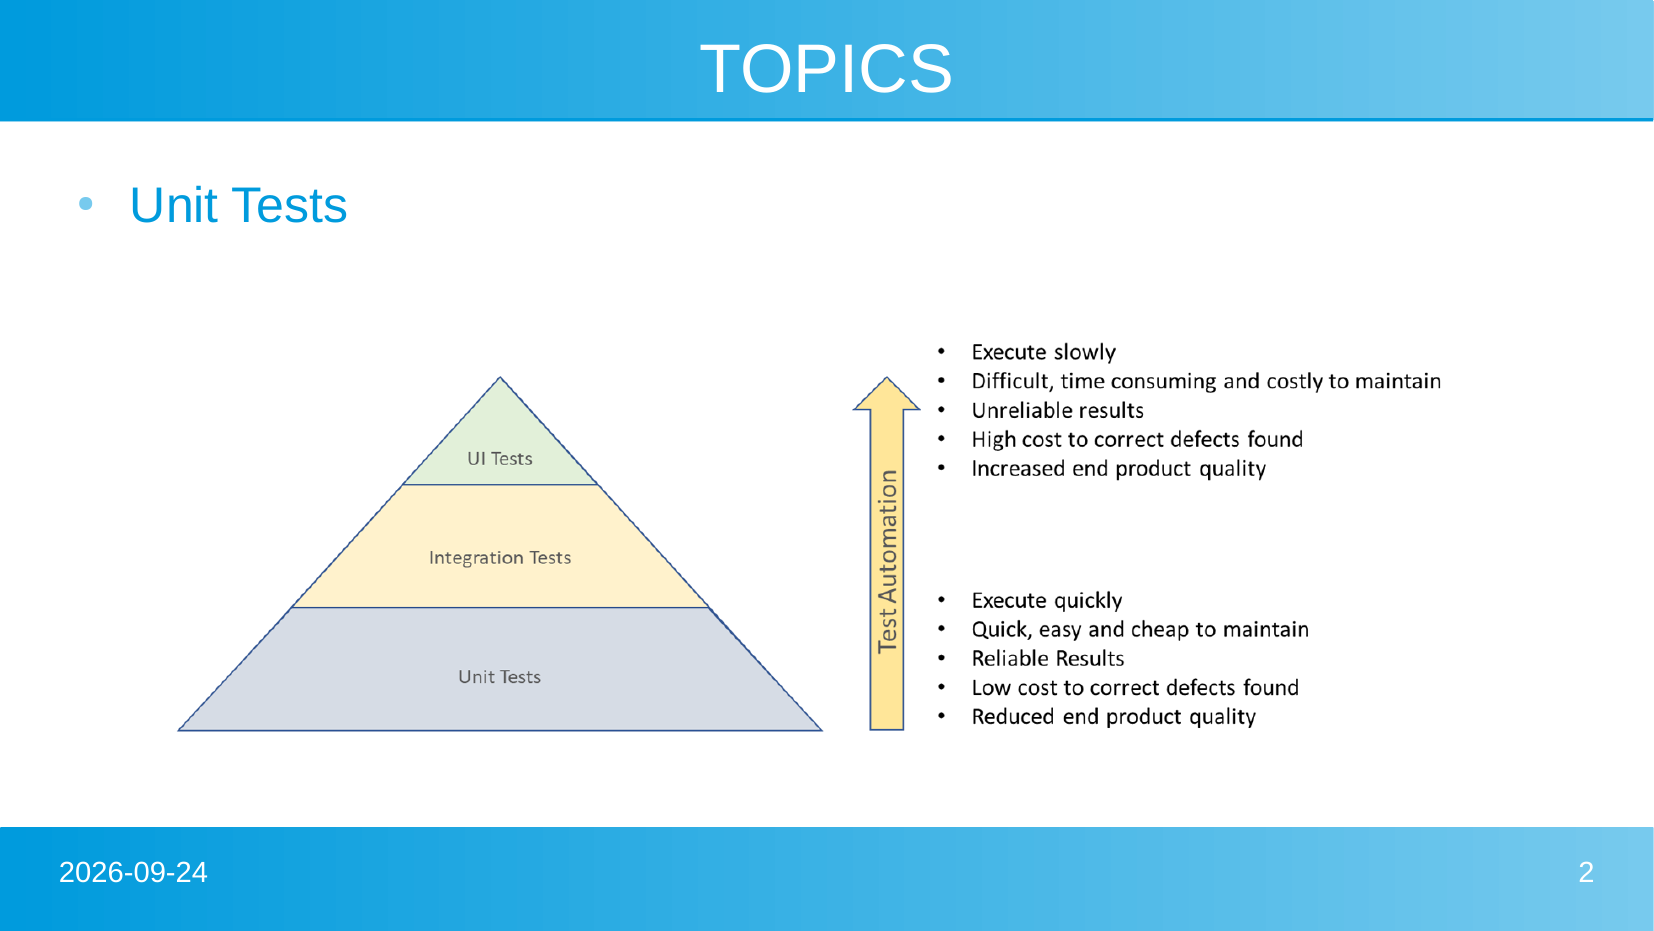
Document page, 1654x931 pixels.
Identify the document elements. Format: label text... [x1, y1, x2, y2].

picture [147, 295, 1471, 758]
list Unit Tests [59, 177, 1595, 768]
title TOPICS [59, 29, 1595, 108]
